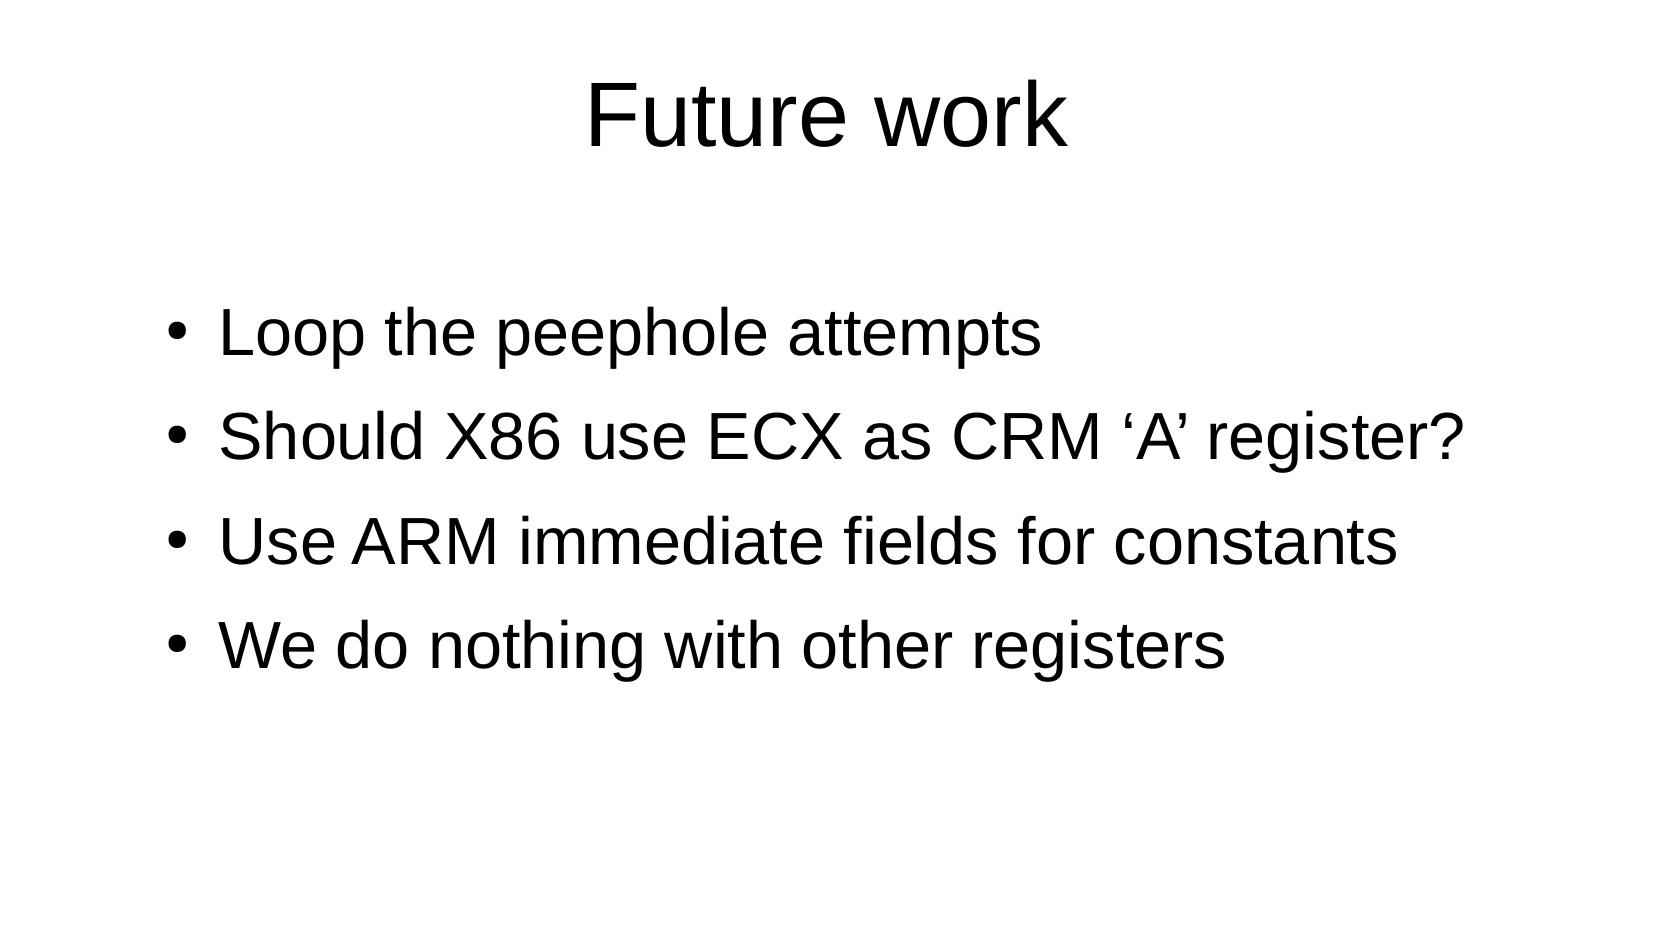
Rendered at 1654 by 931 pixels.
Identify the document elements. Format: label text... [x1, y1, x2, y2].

list Loop the peephole attempts Should X86 use ECX as CRM ‘A’ register? Use ARM immediate fields for constants We do nothing with other registers [147, 295, 1489, 758]
title Future work [82, 37, 1571, 193]
